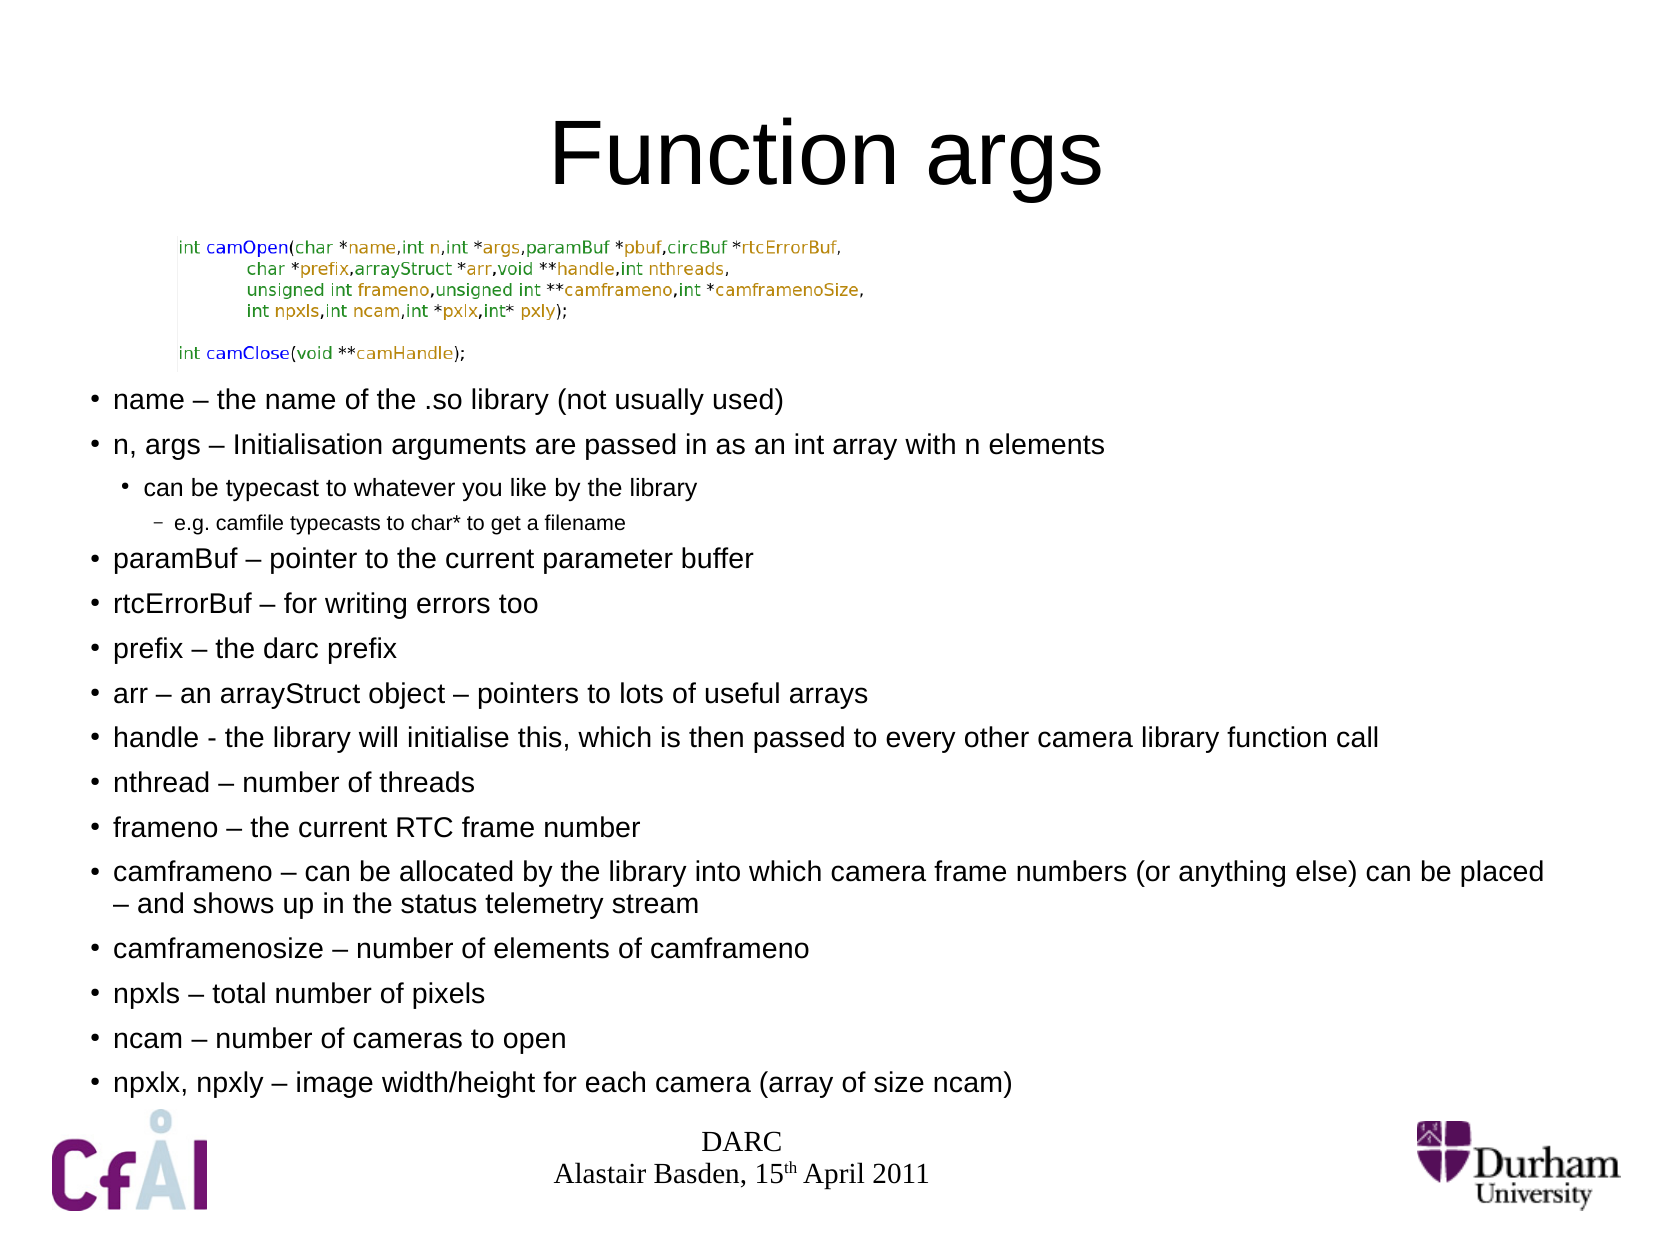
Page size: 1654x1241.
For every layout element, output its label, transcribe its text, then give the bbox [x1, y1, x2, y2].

title Function args [82, 56, 1571, 250]
picture [52, 1109, 207, 1211]
list name – the name of the .so library (not usually used) n, args – Initialisation arguments are passed in as an int array with n elements can be typecast to whatever you like by the library e.g. camfile typecasts to char* to get a filename paramBuf – pointer to the current parameter buffer rtcErrorBuf – for writing errors too prefix – the darc prefix arr – an arrayStruct object – pointers to lots of useful arrays handle - the library will initialise this, which is then passed to every other camera library function call nthread – number of threads frameno – the current RTC frame number camframeno – can be allocated by the library into which camera frame numbers (or anything else) can be placed – and shows up in the status telemetry stream camframenosize – number of elements of camframeno npxls – total number of pixels ncam – number of cameras to open npxlx, npxly – image width/height for each camera (array of size ncam) [82, 383, 1571, 1109]
picture [1417, 1121, 1621, 1211]
picture [177, 236, 887, 373]
